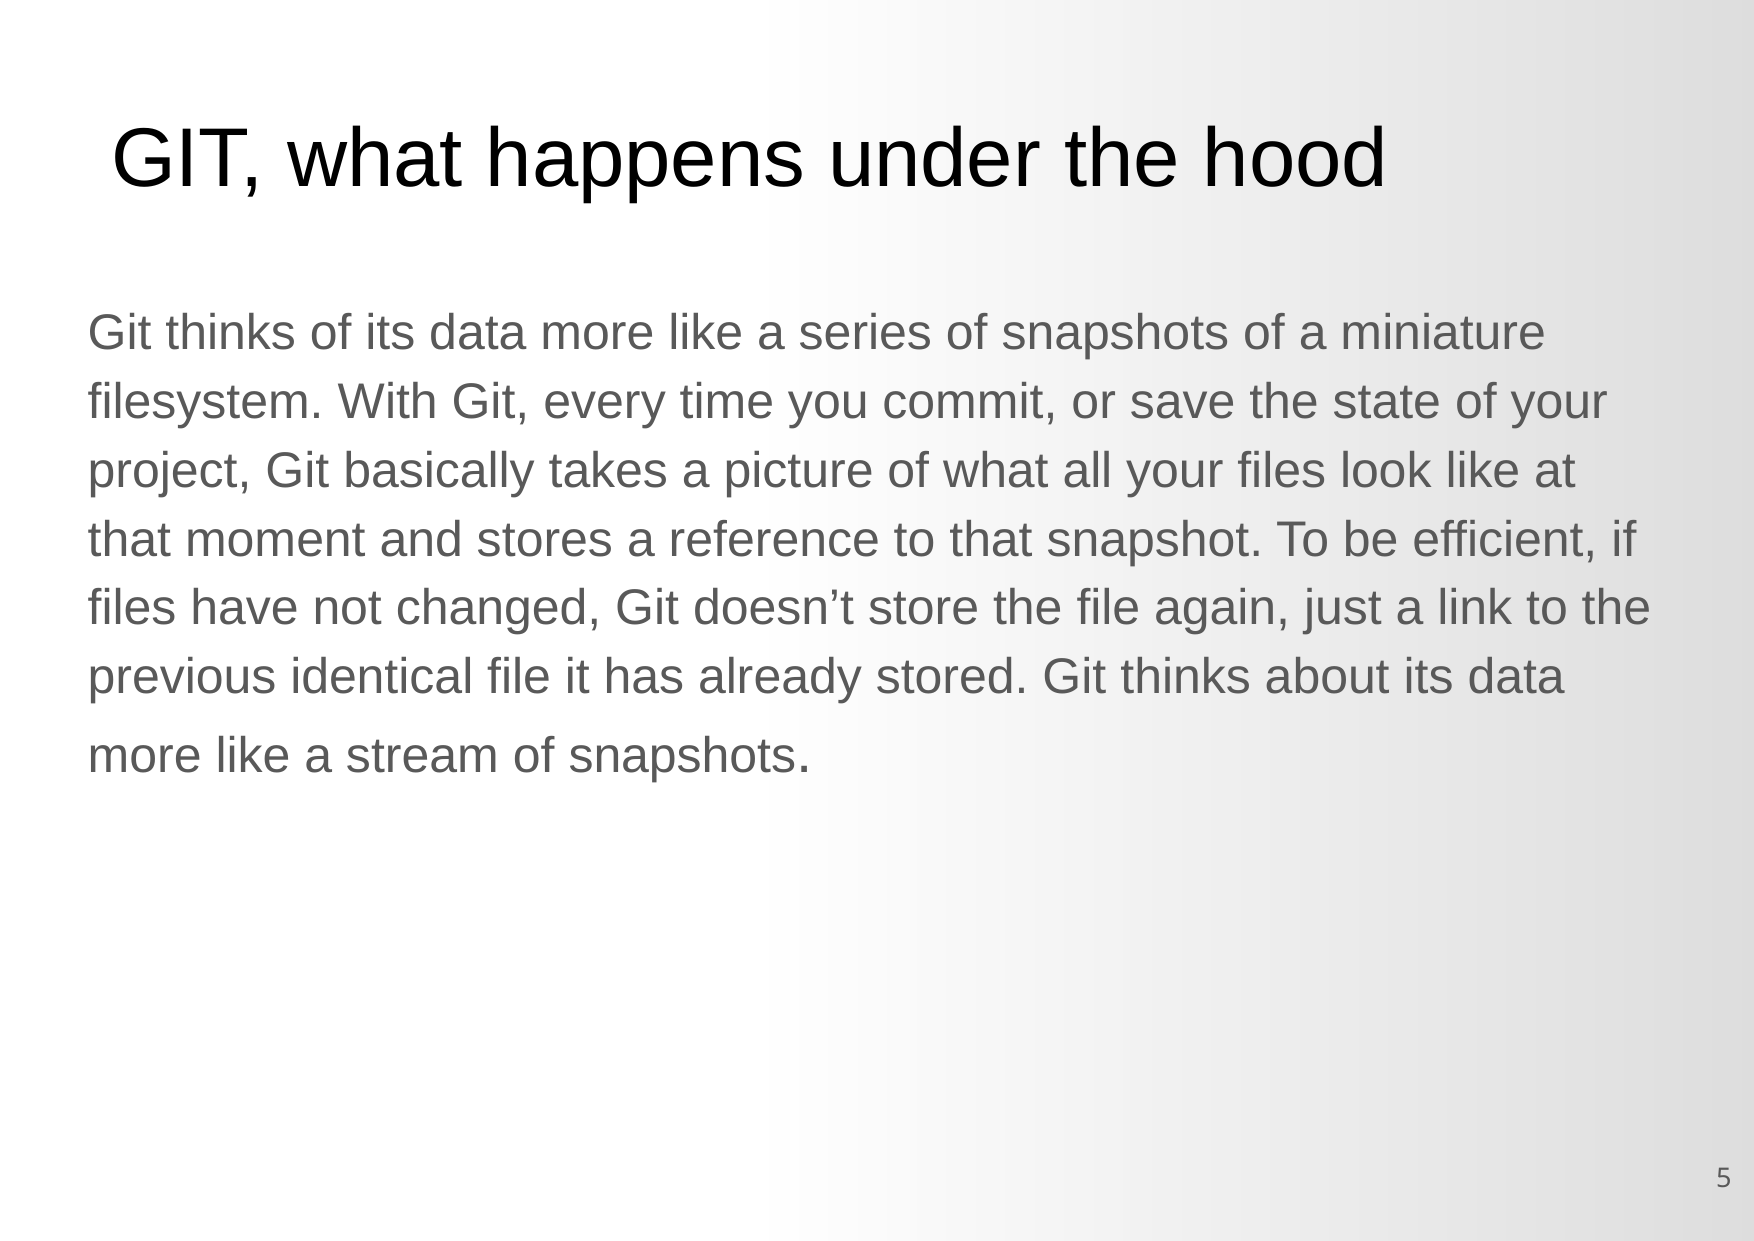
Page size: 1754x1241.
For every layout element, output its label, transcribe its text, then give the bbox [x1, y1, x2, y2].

slide_number <number> [1641, 1145, 1747, 1241]
title GIT, what happens under the hood [87, 49, 1667, 257]
list Git thinks of its data more like a series of snapshots of a miniature filesystem. With Git, every time you commit, or save the state of your project, Git basically takes a picture of what all your files look like at that moment and stores a reference to that snapshot. To be efficient, if files have not changed, Git doesn’t store the file again, just a link to the previous identical file it has already stored. Git thinks about its data more like a stream of snapshots. [87, 290, 1667, 1010]
